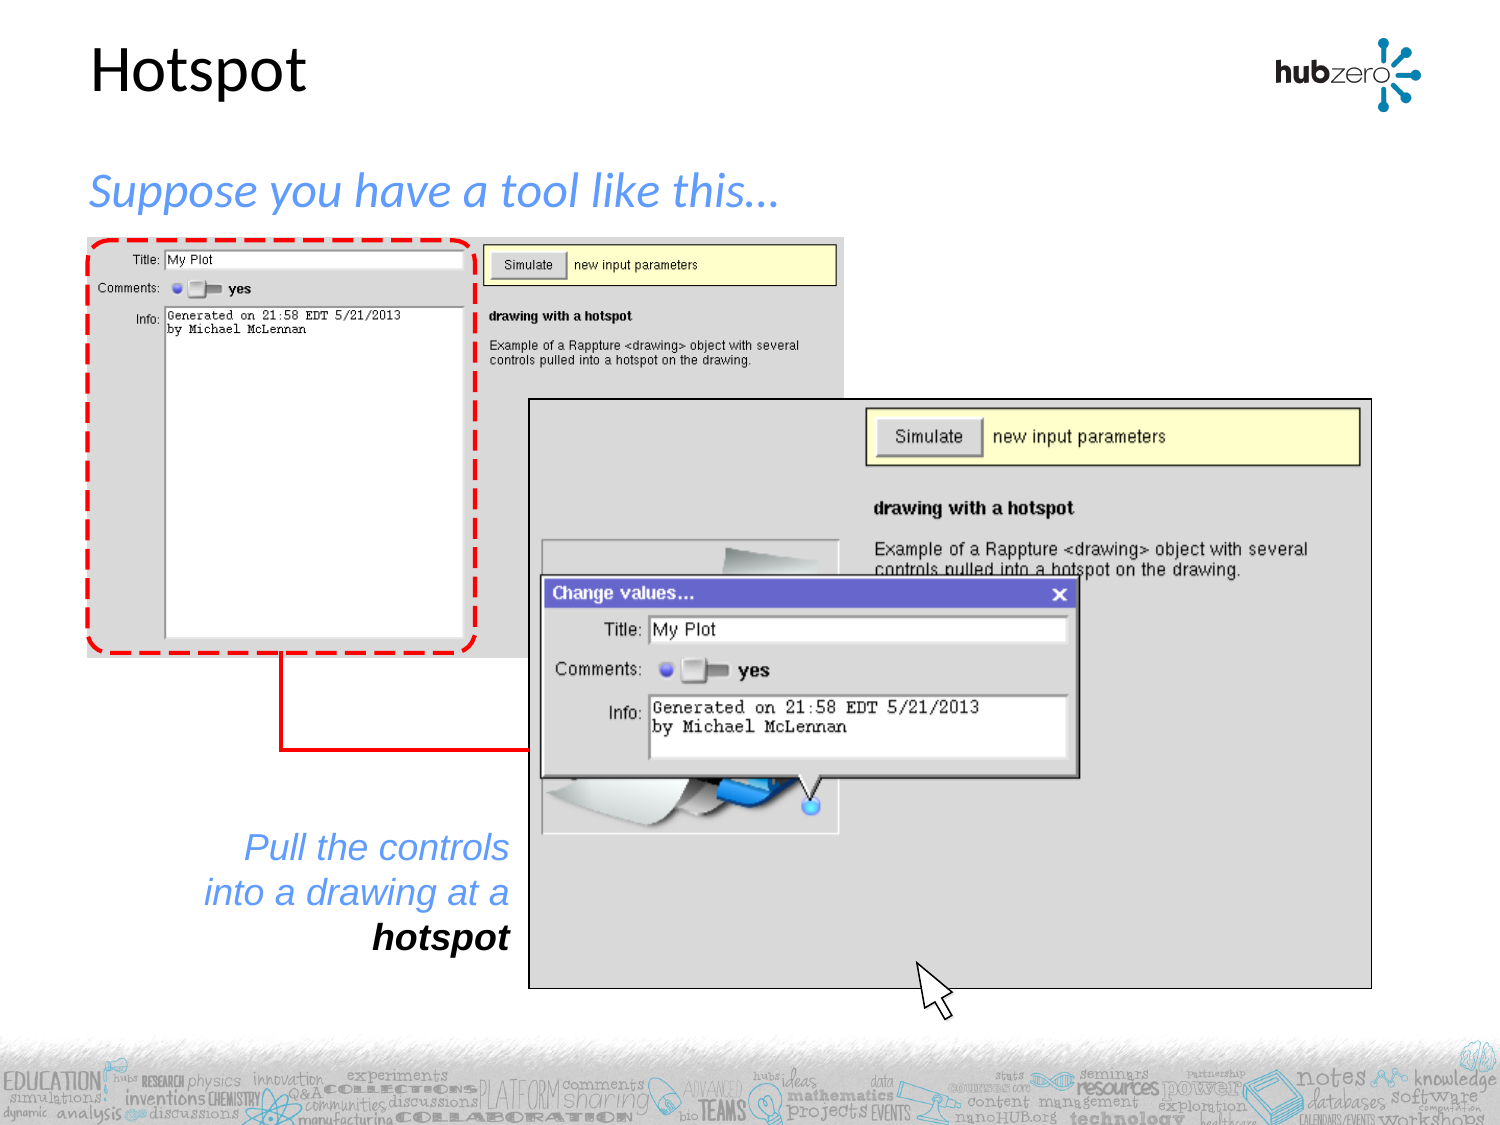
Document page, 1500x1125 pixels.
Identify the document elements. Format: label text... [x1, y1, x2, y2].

picture [0, 1034, 1500, 1125]
picture [1272, 35, 1424, 115]
text_box Suppose you have a tool like this… [74, 149, 796, 226]
picture [87, 237, 844, 658]
text_box Hotspot [75, 12, 1249, 118]
picture [530, 399, 1371, 988]
text_box [916, 962, 953, 1020]
text_box Pull the controls into a drawing at a hotspot [189, 815, 525, 966]
